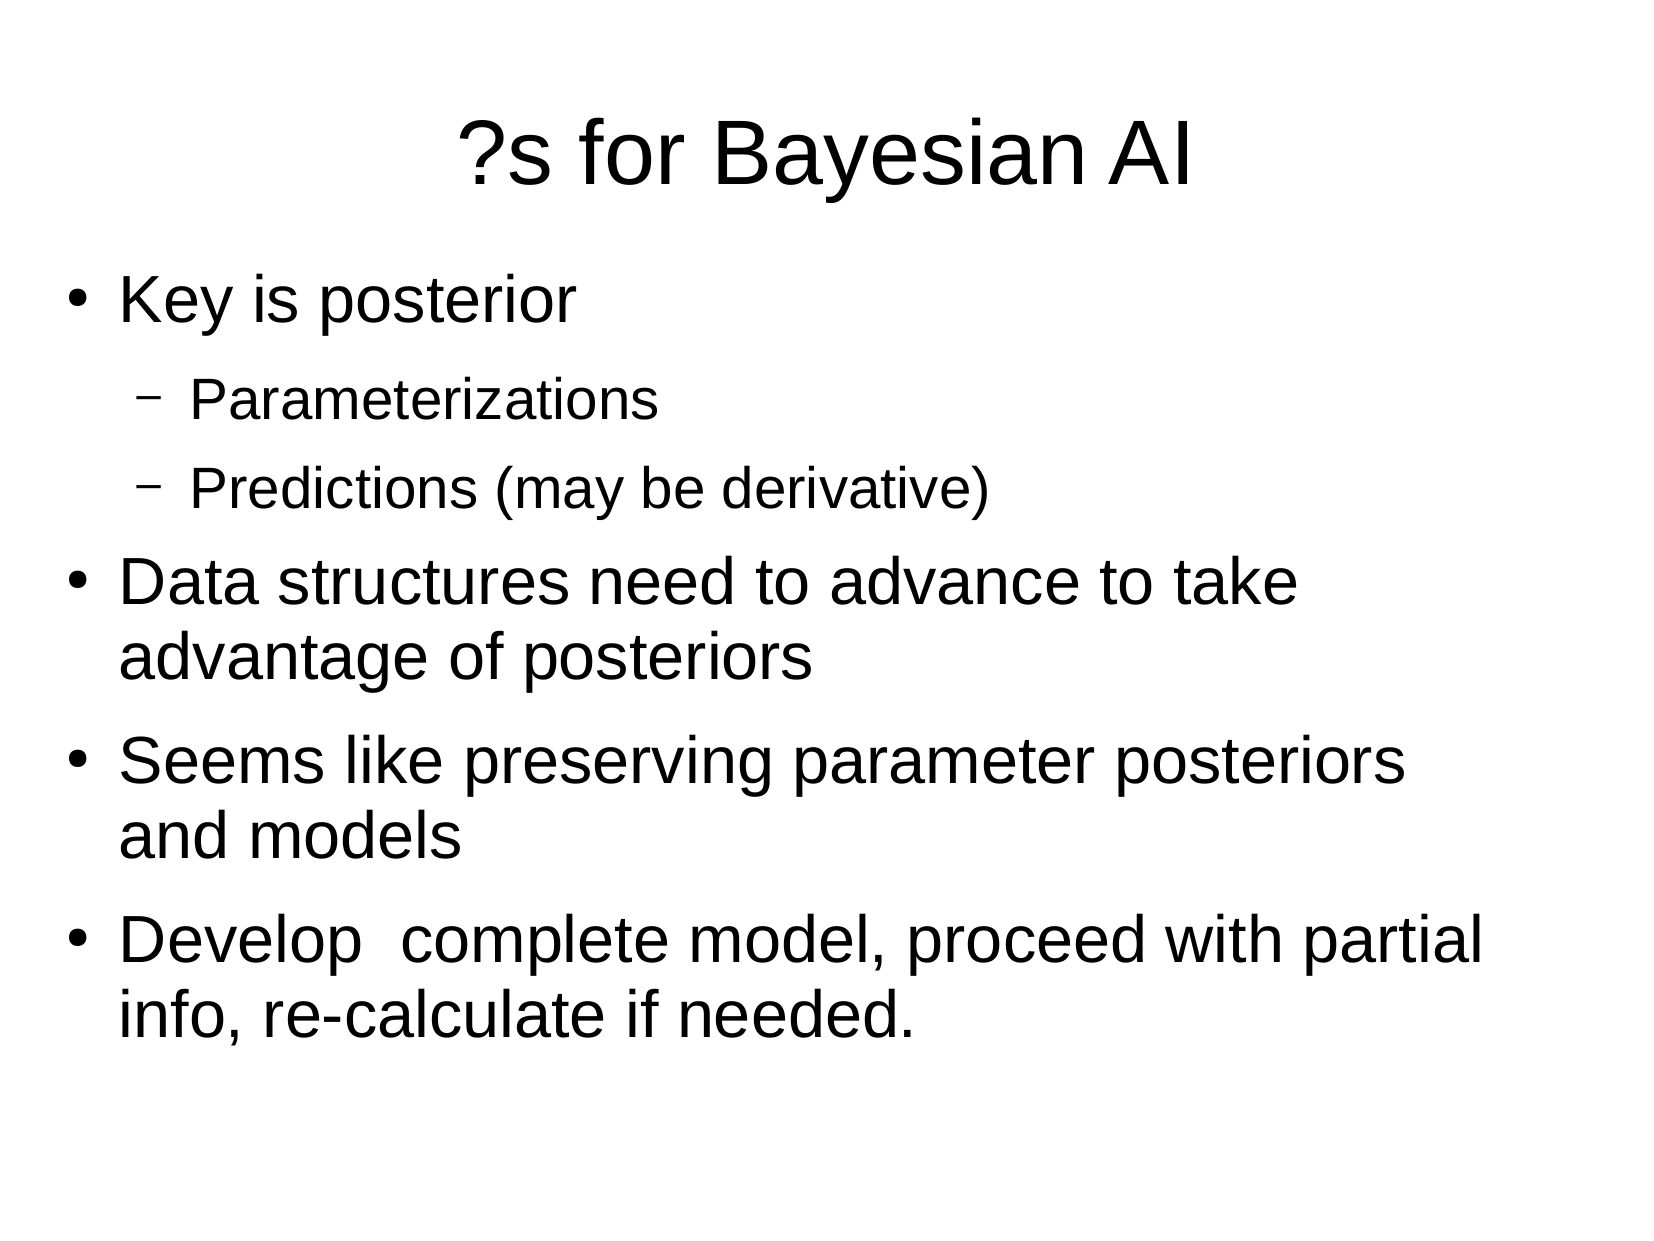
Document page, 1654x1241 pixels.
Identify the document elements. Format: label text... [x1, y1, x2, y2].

list Key is posterior Parameterizations Predictions (may be derivative) Data structures need to advance to take advantage of posteriors Seems like preserving parameter posteriors and models Develop complete model, proceed with partial info, re-calculate if needed. [48, 262, 1537, 1081]
title ?s for Bayesian AI [82, 49, 1571, 257]
